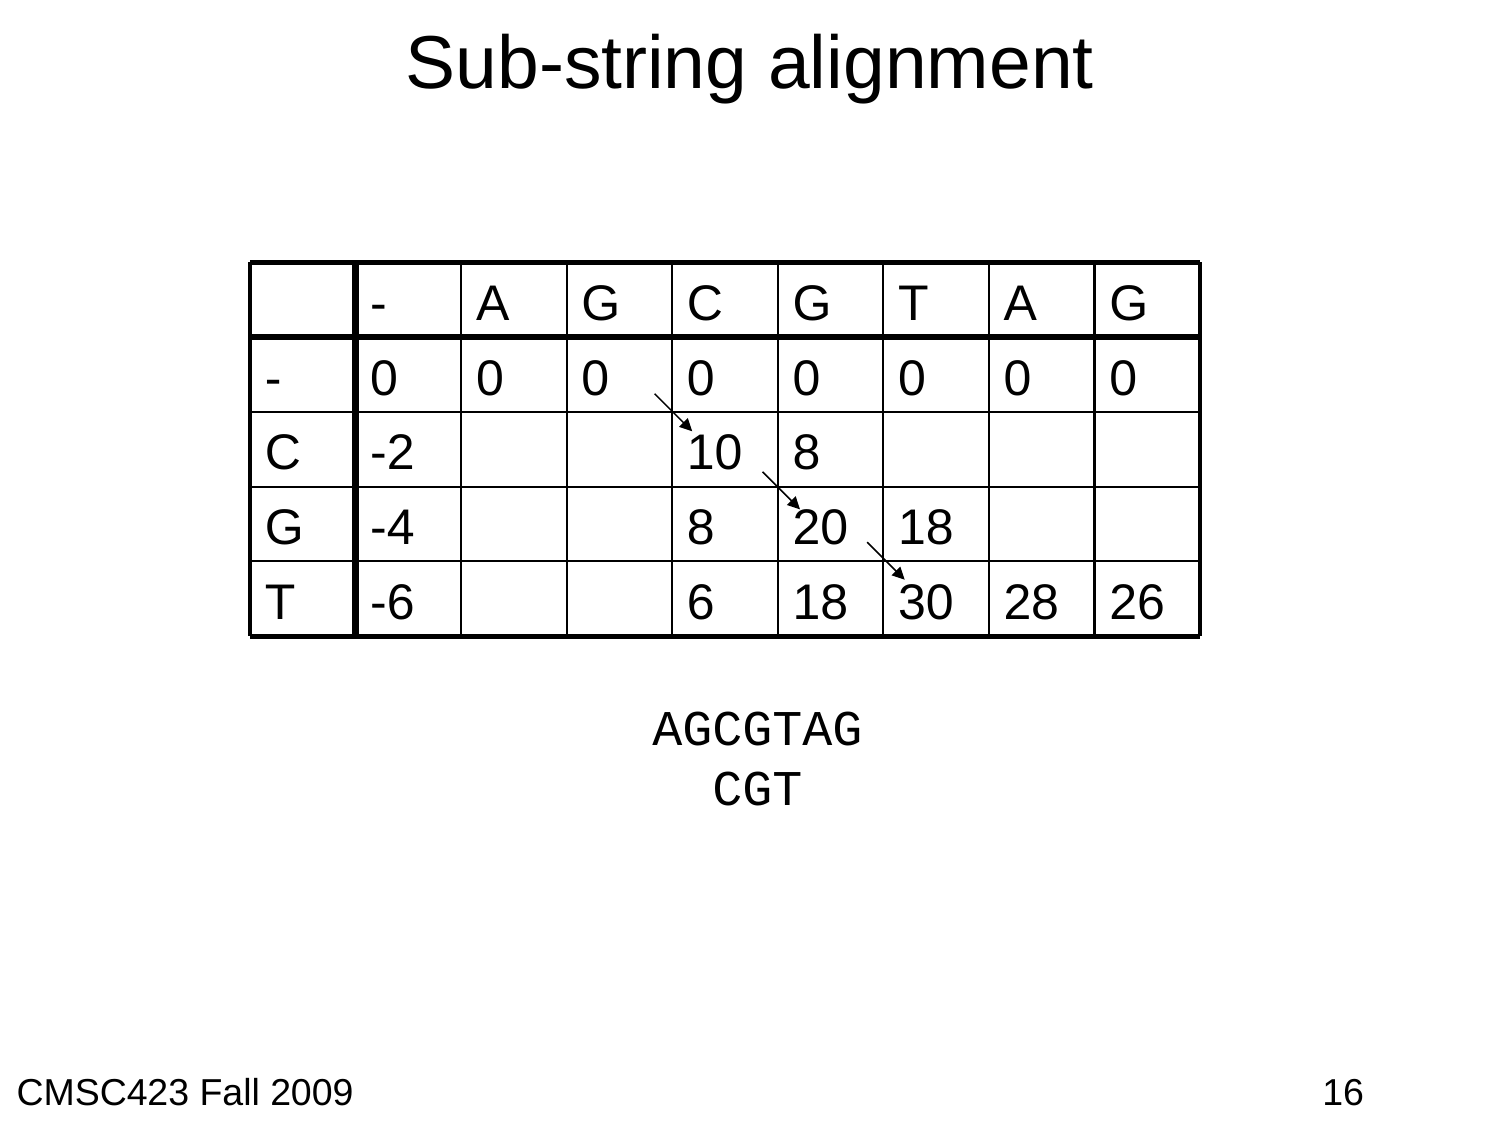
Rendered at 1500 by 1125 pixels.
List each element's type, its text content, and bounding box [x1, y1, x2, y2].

text_box A [990, 265, 1093, 334]
text_box T [884, 265, 988, 334]
text_box 0 [673, 340, 777, 411]
text_box 28 [990, 562, 1093, 634]
text_box 8 [779, 413, 882, 486]
text_box AGCGTAG CGT [637, 687, 878, 823]
text_box -4 [359, 488, 460, 560]
text_box 0 [779, 340, 882, 411]
text_box 20 [779, 488, 882, 560]
text_box 18 [884, 488, 988, 560]
text_box 10 [673, 413, 777, 486]
text_box 26 [1096, 562, 1198, 634]
text_box G [779, 265, 882, 334]
text_box 0 [990, 340, 1093, 411]
title Sub-string alignment [0, 12, 1500, 113]
text_box C [673, 265, 777, 334]
text_box - [359, 265, 460, 334]
text_box 0 [884, 340, 988, 411]
text_box 18 [779, 562, 882, 634]
text_box G [1096, 265, 1198, 334]
text_box 8 [673, 488, 777, 560]
text_box 0 [1096, 340, 1198, 411]
text_box T [252, 562, 352, 634]
text_box 0 [462, 340, 566, 411]
text_box C [252, 413, 352, 486]
text_box G [568, 265, 671, 334]
text_box G [252, 488, 352, 560]
text_box -2 [359, 413, 460, 486]
text_box A [462, 265, 566, 334]
text_box 0 [359, 340, 460, 411]
text_box 6 [673, 562, 777, 634]
text_box 30 [884, 562, 988, 634]
text_box - [252, 340, 352, 411]
text_box 0 [568, 340, 671, 411]
text_box -6 [359, 562, 460, 634]
